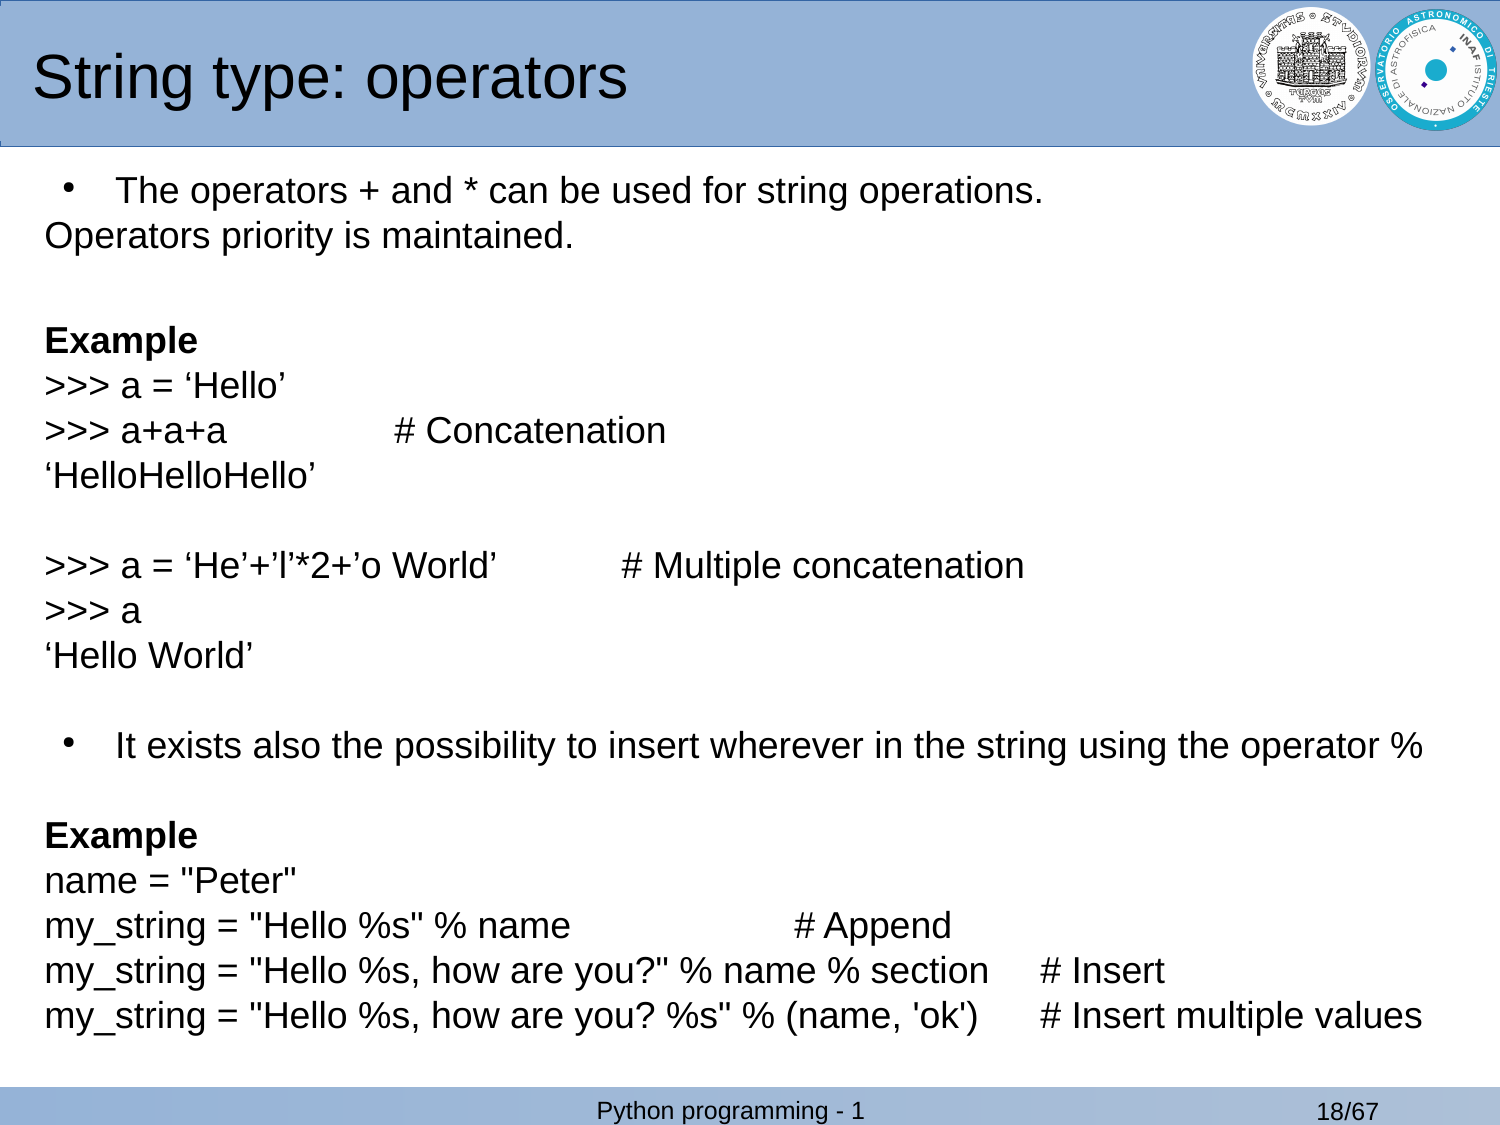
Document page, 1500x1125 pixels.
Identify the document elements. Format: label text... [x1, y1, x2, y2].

picture [1253, 0, 1500, 156]
list The operators + and * can be used for string operations. Operators priority is maintained. Example >>> a = ‘Hello’ >>> a+a+a # Concatenation ‘HelloHelloHello’ >>> a = ‘He’+’l’*2+’o World’ # Multiple concatenation >>> a ‘Hello World’ It exists also the possibility to insert wherever in the string using the operator % Example name = "Peter" my_string = "Hello %s" % name # Append my_string = "Hello %s, how are you?" % name % section # Insert my_string = "Hello %s, how are you? %s" % (name, 'ok') # Insert multiple values [29, 158, 1500, 1071]
text_box String type: operators [0, 5, 1253, 141]
